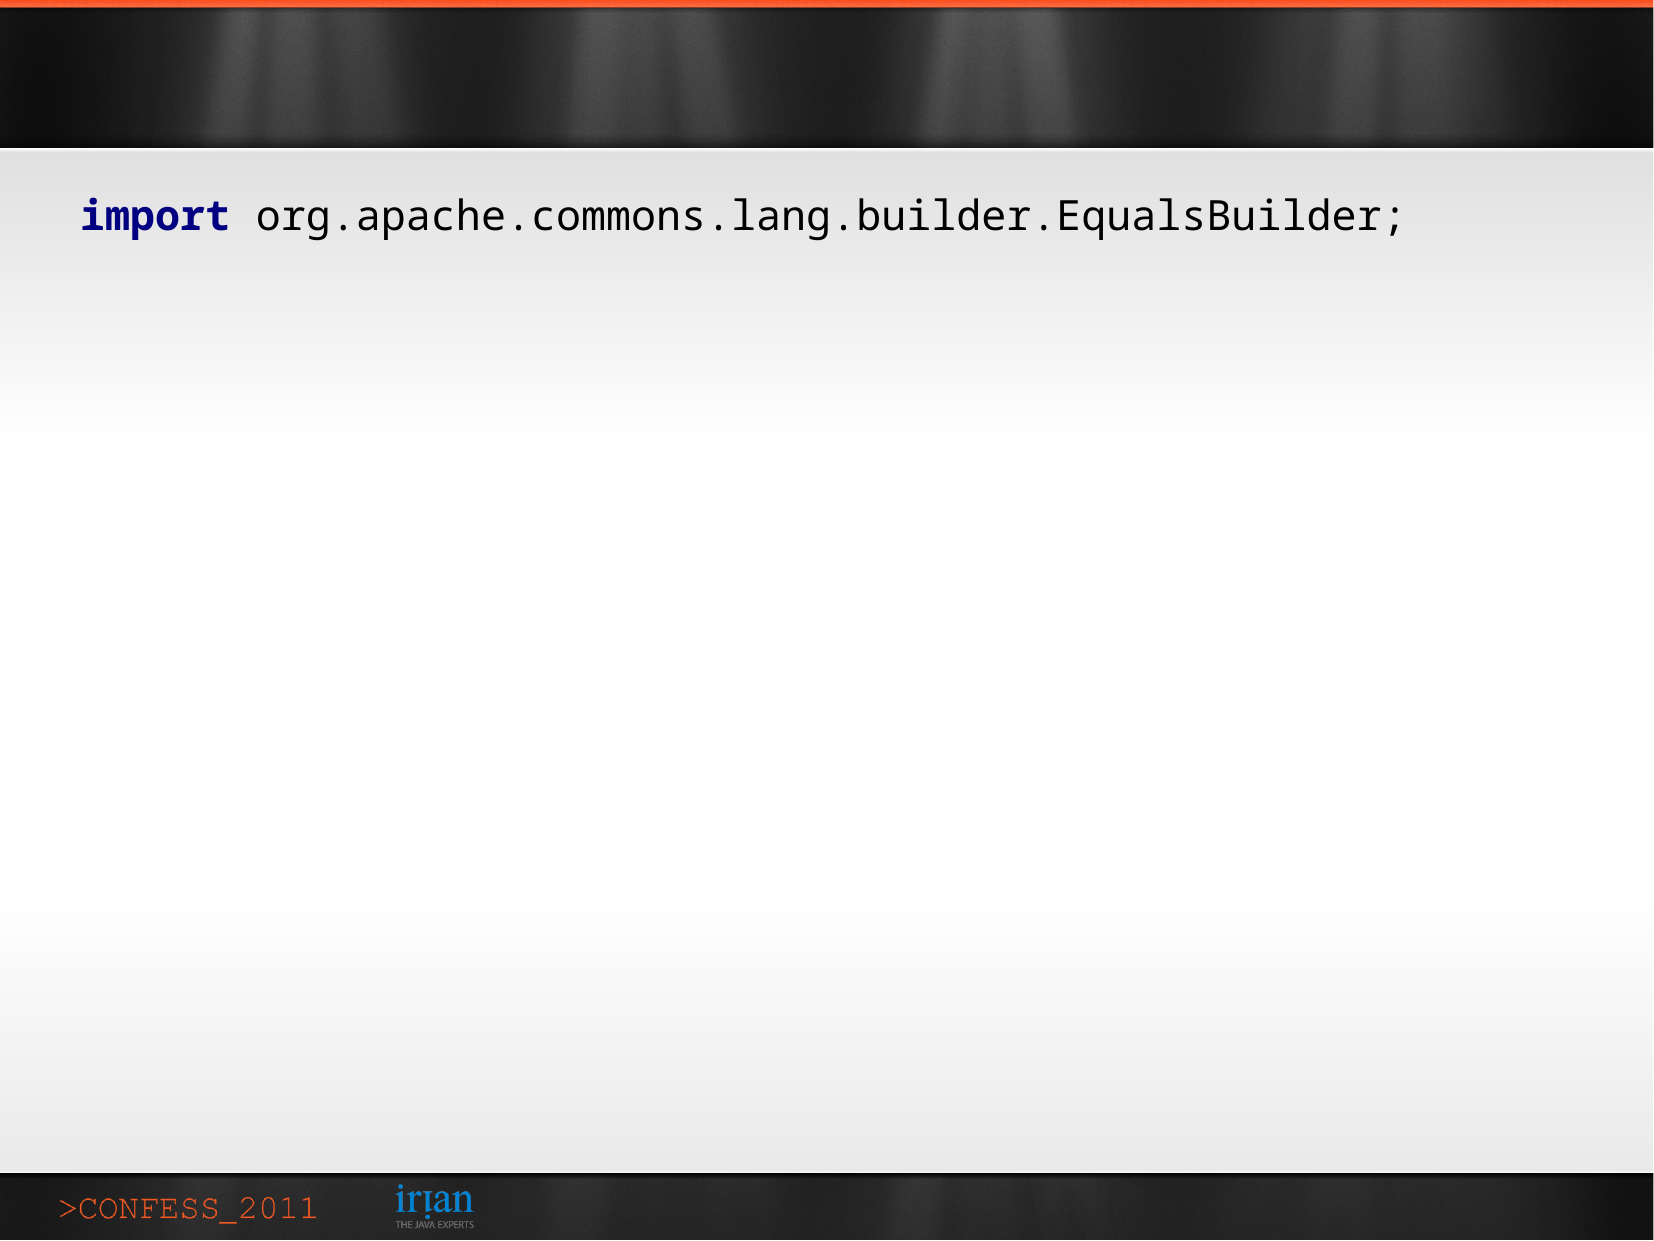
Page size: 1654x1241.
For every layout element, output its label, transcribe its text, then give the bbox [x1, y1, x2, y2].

subtitle import org.apache.commons.lang.builder.EqualsBuilder; [80, 185, 1654, 1160]
picture [0, 0, 1654, 1240]
